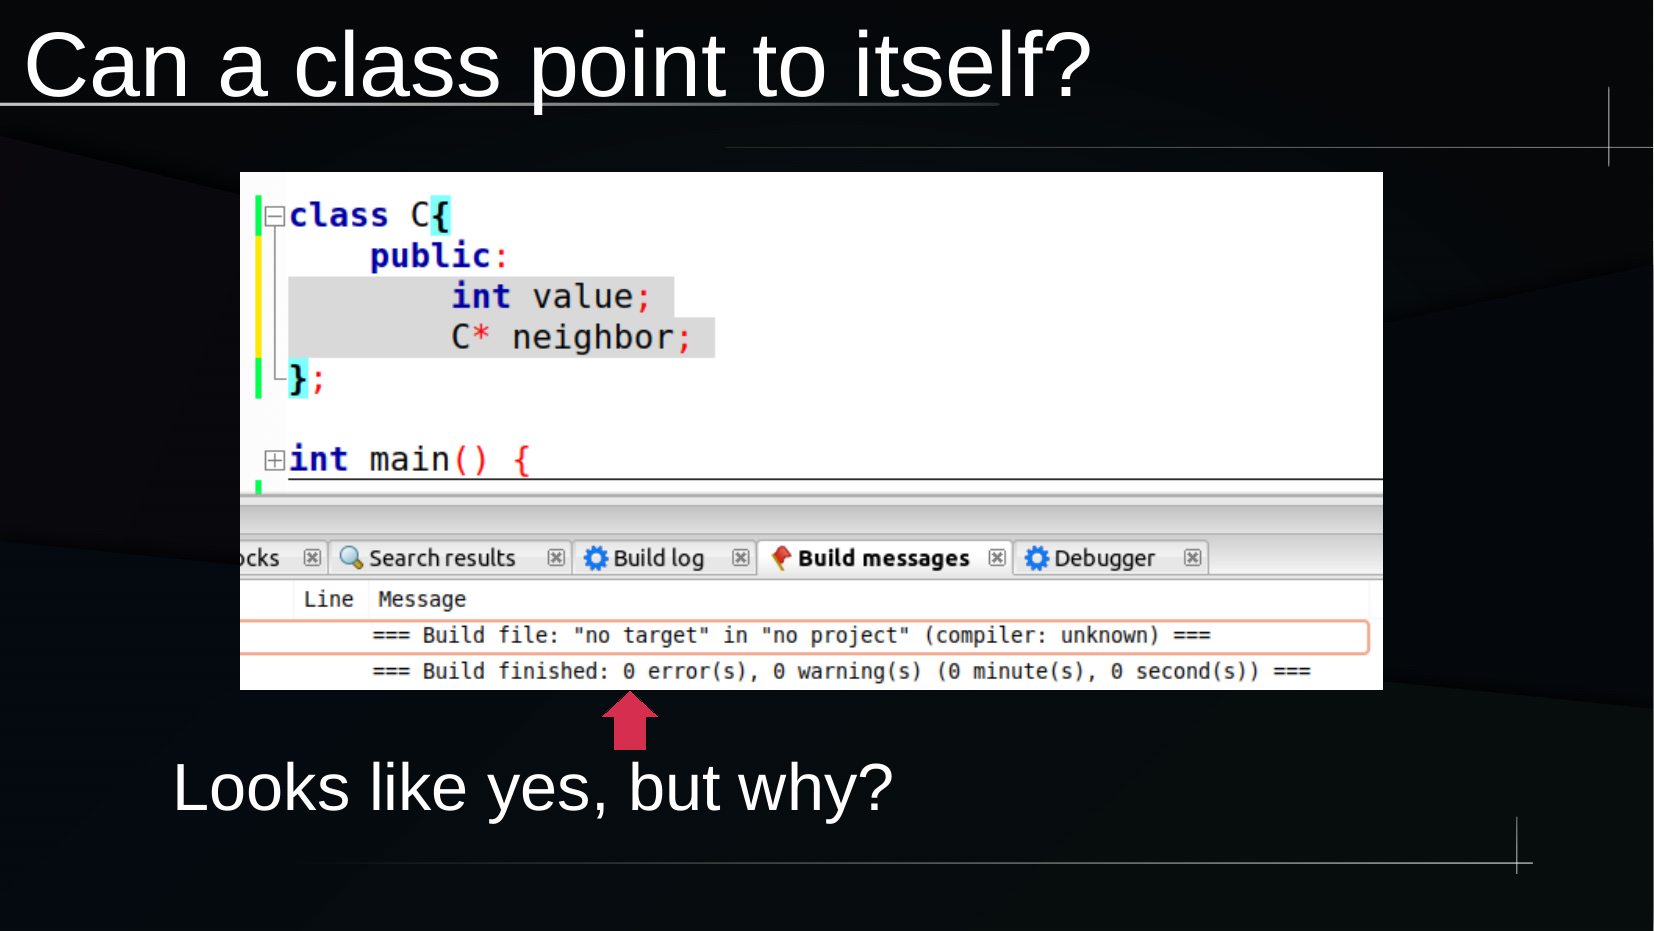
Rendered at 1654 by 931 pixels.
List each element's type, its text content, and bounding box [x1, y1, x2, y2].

title Can a class point to itself? [23, 11, 1589, 119]
text_box [600, 690, 661, 751]
picture [0, 0, 1654, 931]
list Looks like yes, but why? [101, 750, 1591, 848]
